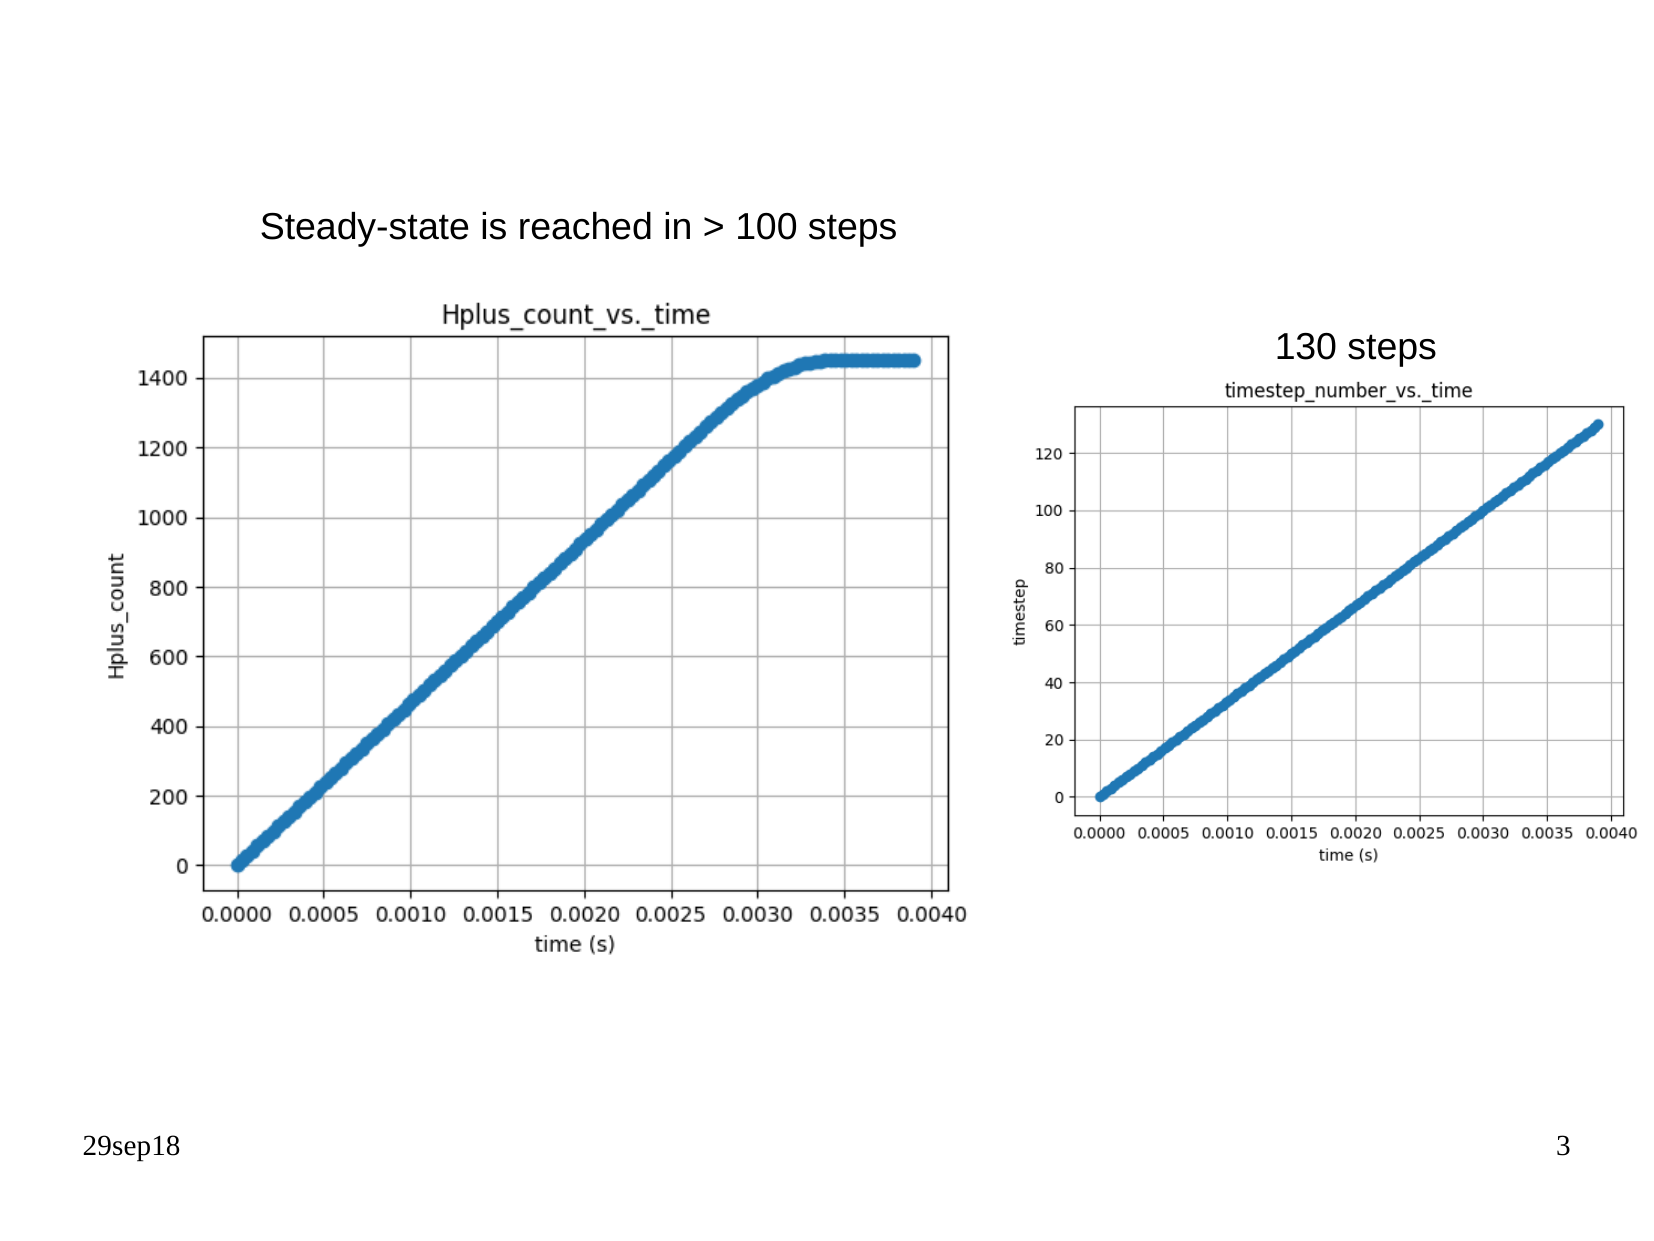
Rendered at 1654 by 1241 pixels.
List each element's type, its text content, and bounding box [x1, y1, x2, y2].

text_box Steady-state is reached in > 100 steps [244, 197, 913, 255]
text_box 130 steps [1260, 318, 1452, 376]
picture [97, 294, 983, 970]
picture [1004, 370, 1647, 874]
